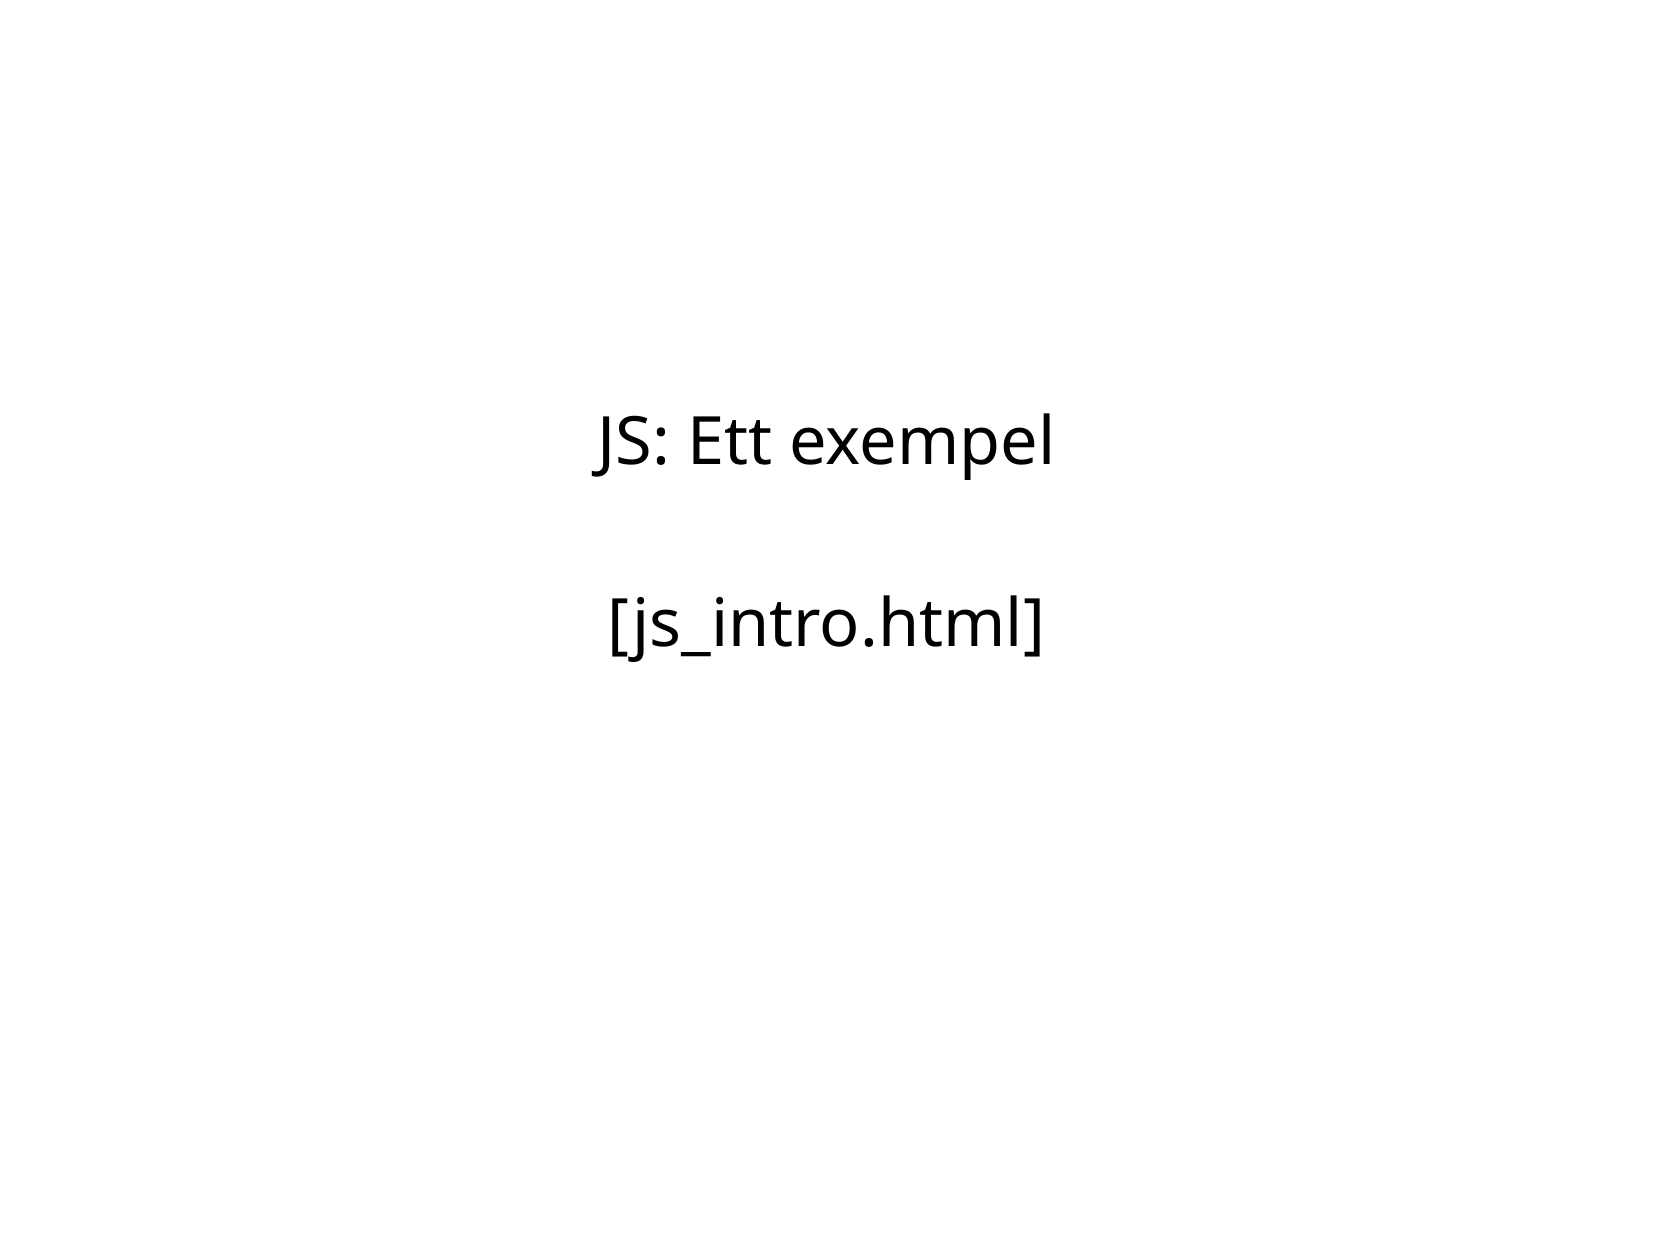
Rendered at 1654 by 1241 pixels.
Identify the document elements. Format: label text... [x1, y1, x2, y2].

subtitle JS: Ett exempel [js_intro.html] [82, 49, 1571, 1010]
